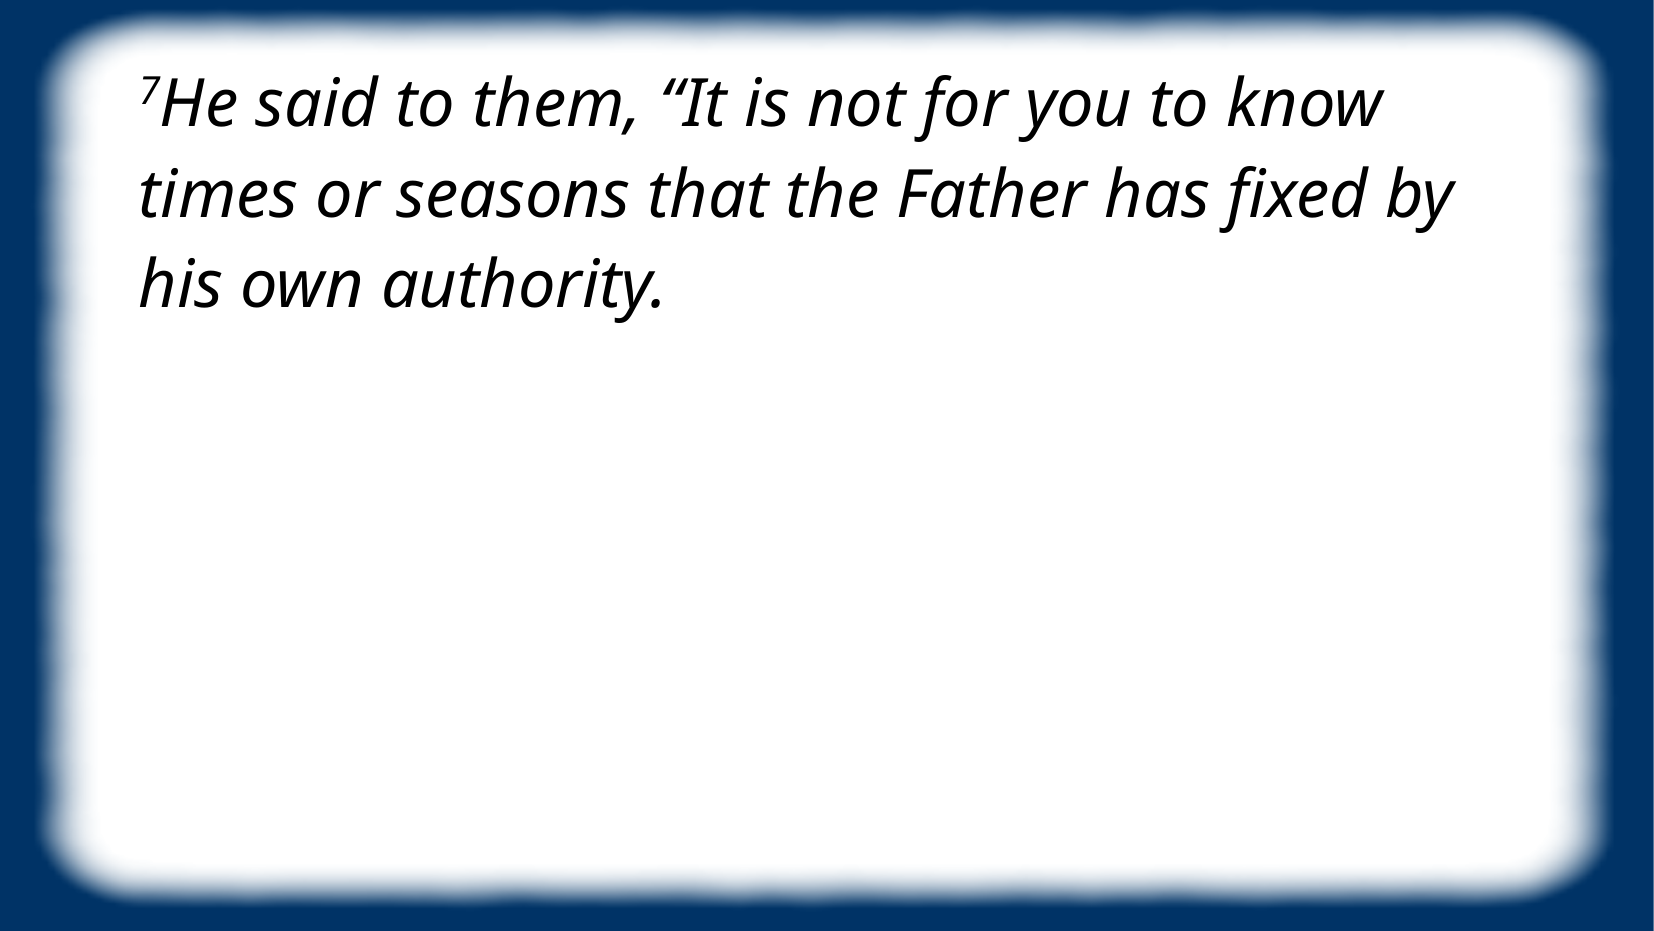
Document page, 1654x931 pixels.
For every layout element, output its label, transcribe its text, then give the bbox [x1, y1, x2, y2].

picture [0, 0, 1654, 931]
text_box 7He said to them, “It is not for you to know times or seasons that the Father has fixed by his own authority. [124, 47, 1535, 329]
